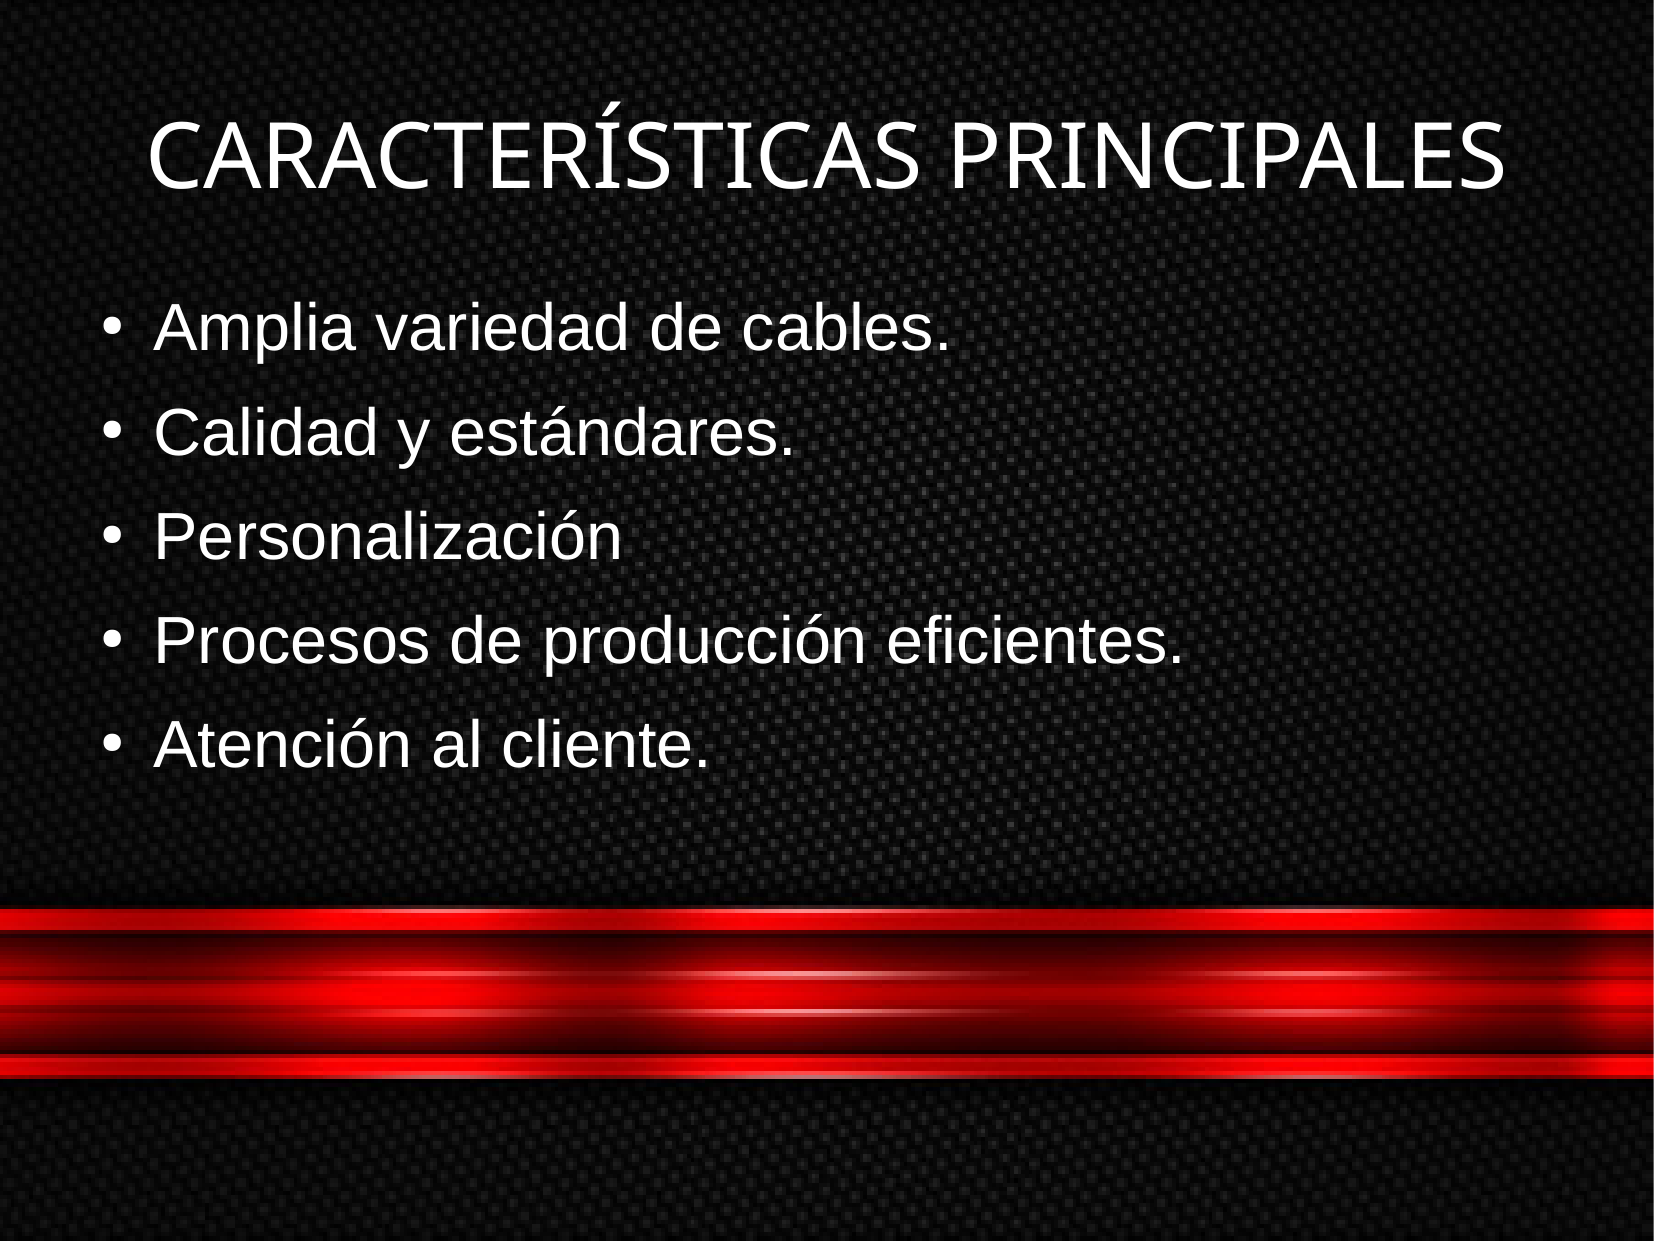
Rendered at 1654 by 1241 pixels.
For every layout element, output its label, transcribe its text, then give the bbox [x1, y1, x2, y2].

picture [0, 0, 1654, 1241]
list Amplia variedad de cables. Calidad y estándares. Personalización Procesos de producción eficientes. Atención al cliente. [82, 290, 1571, 1010]
title CARACTERÍSTICAS PRINCIPALES [82, 49, 1571, 257]
